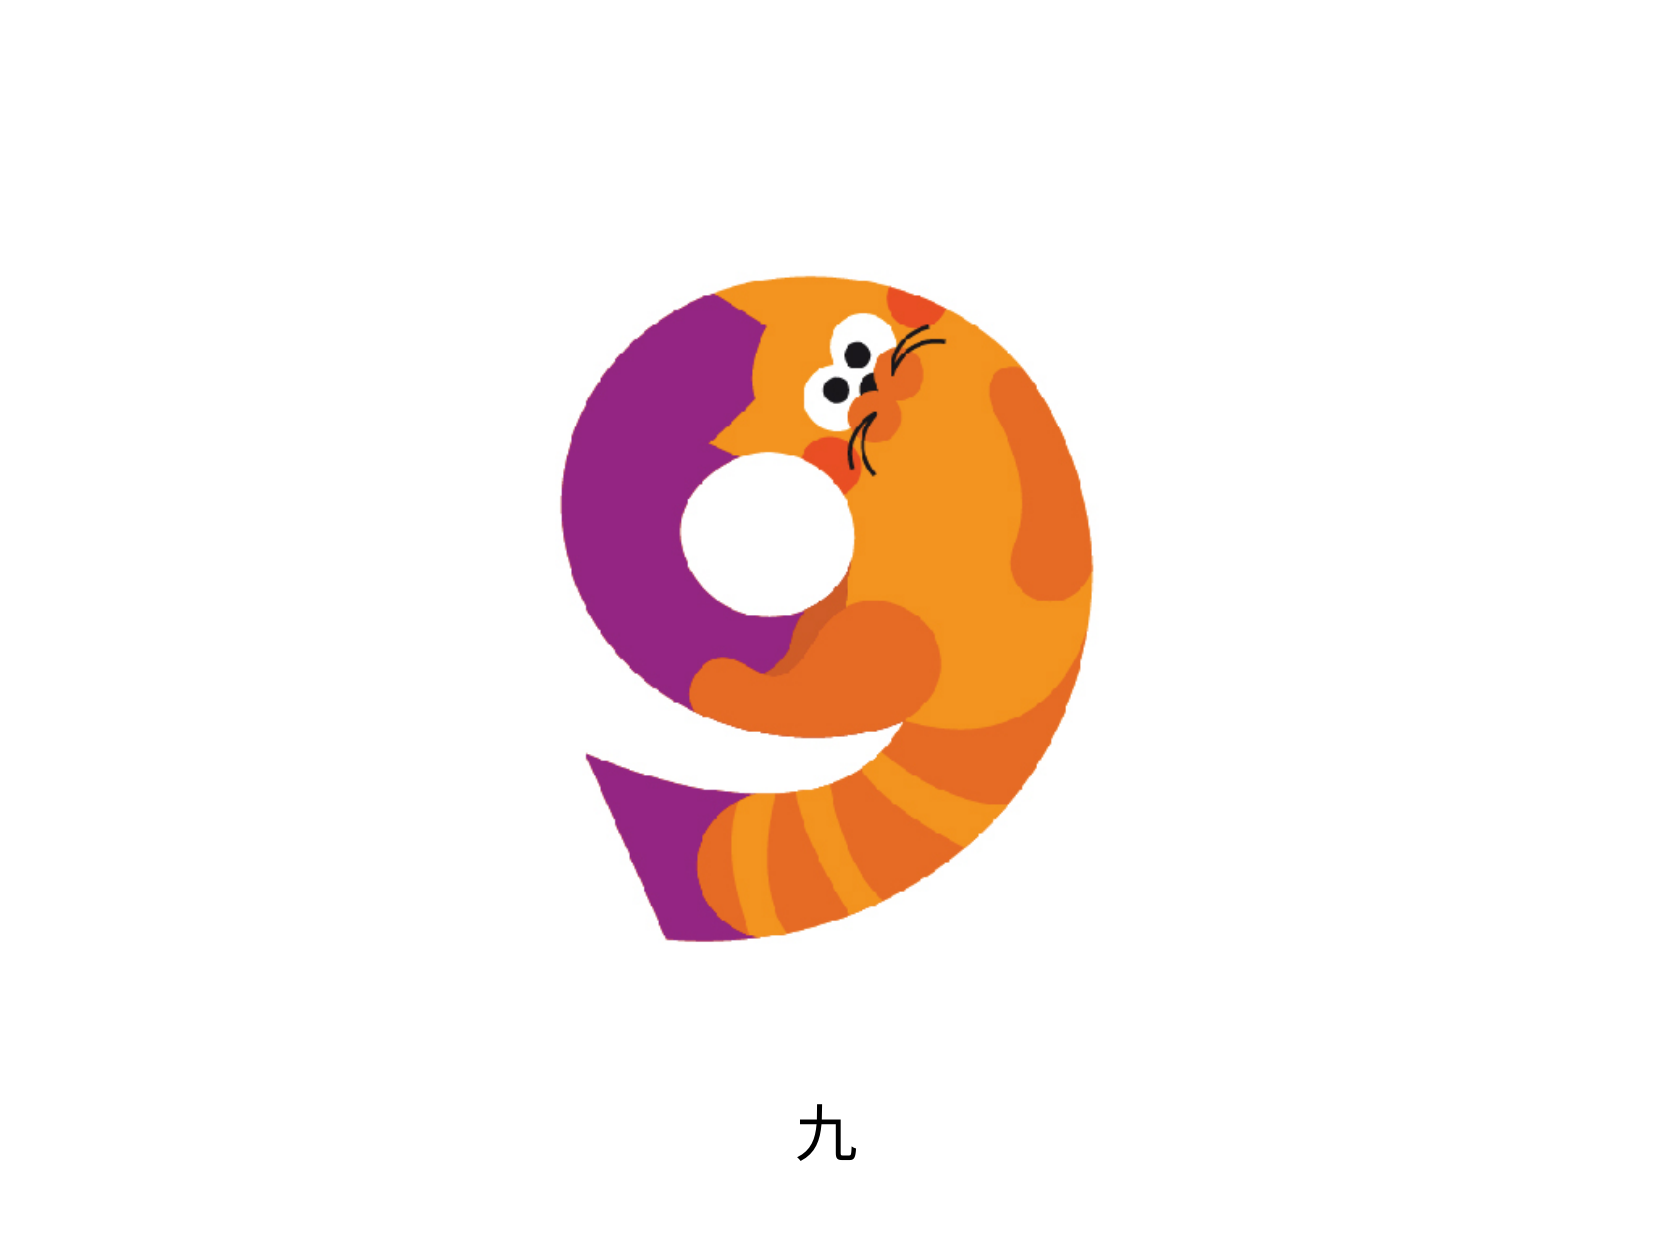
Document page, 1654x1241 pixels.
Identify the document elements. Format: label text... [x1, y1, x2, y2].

picture [0, 0, 1654, 1241]
title 九 [82, 1025, 1571, 1233]
